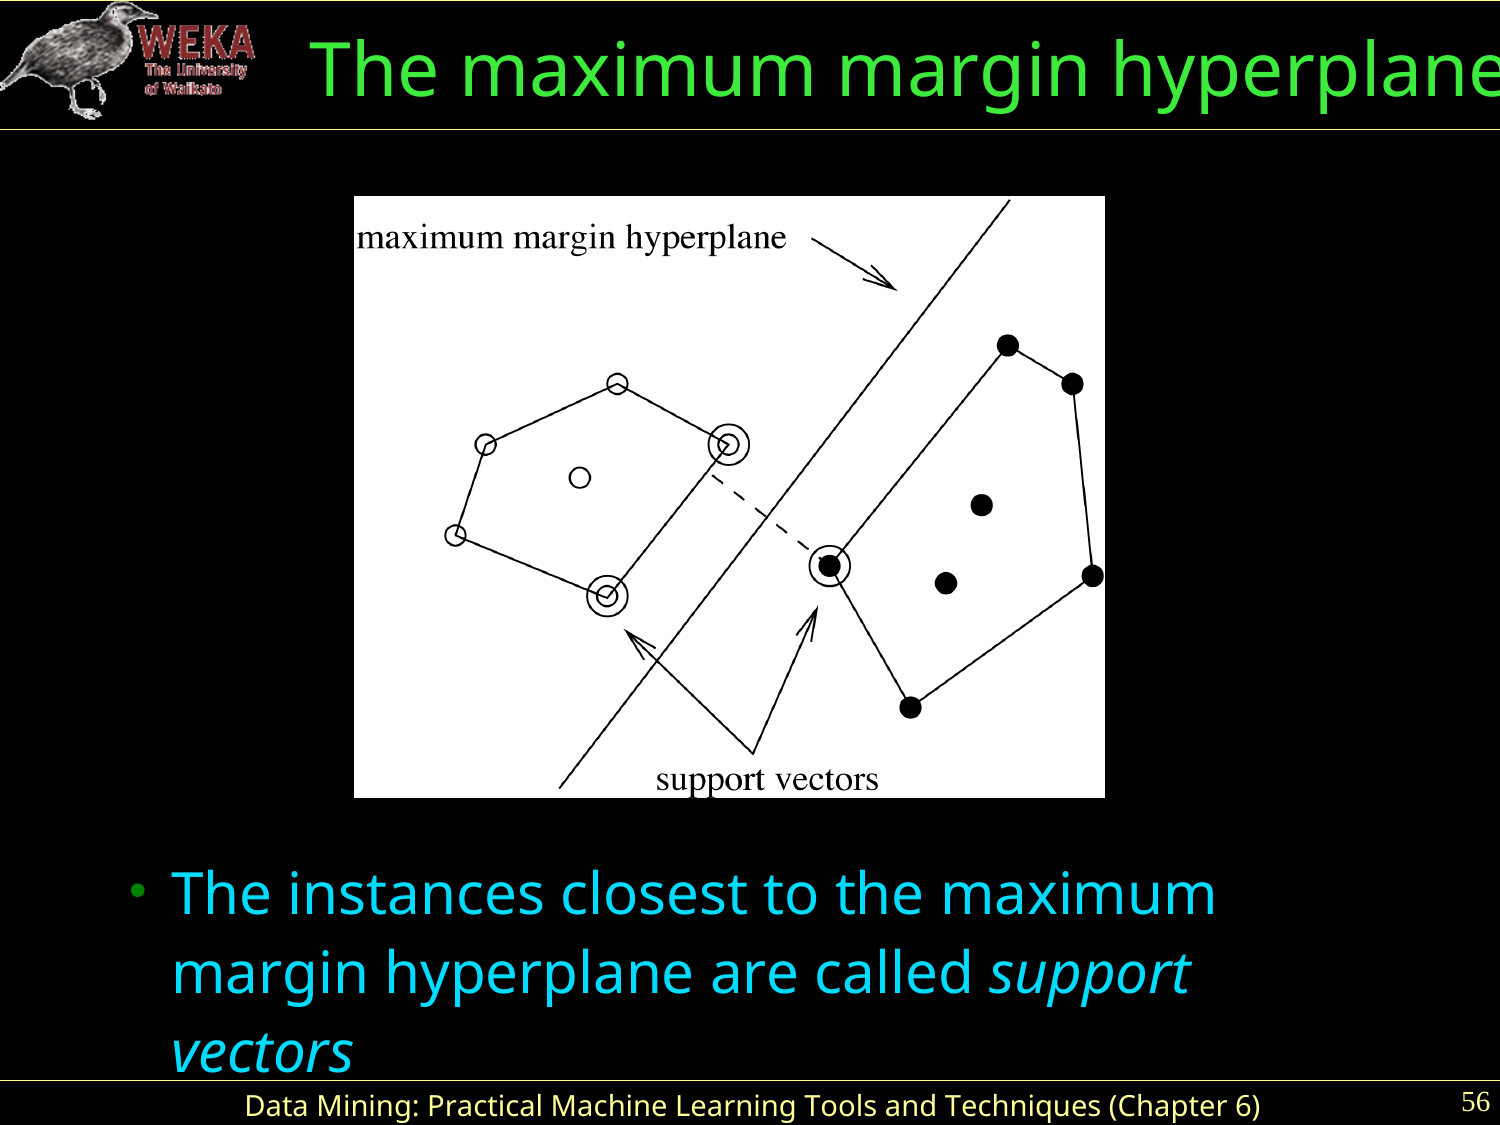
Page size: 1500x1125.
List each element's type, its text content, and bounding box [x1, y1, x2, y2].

list The instances closest to the maximum margin hyperplane are called support vectors [113, 844, 1352, 991]
picture [0, 1, 266, 129]
title The maximum margin hyperplane [295, 0, 1500, 148]
picture [354, 196, 1105, 798]
